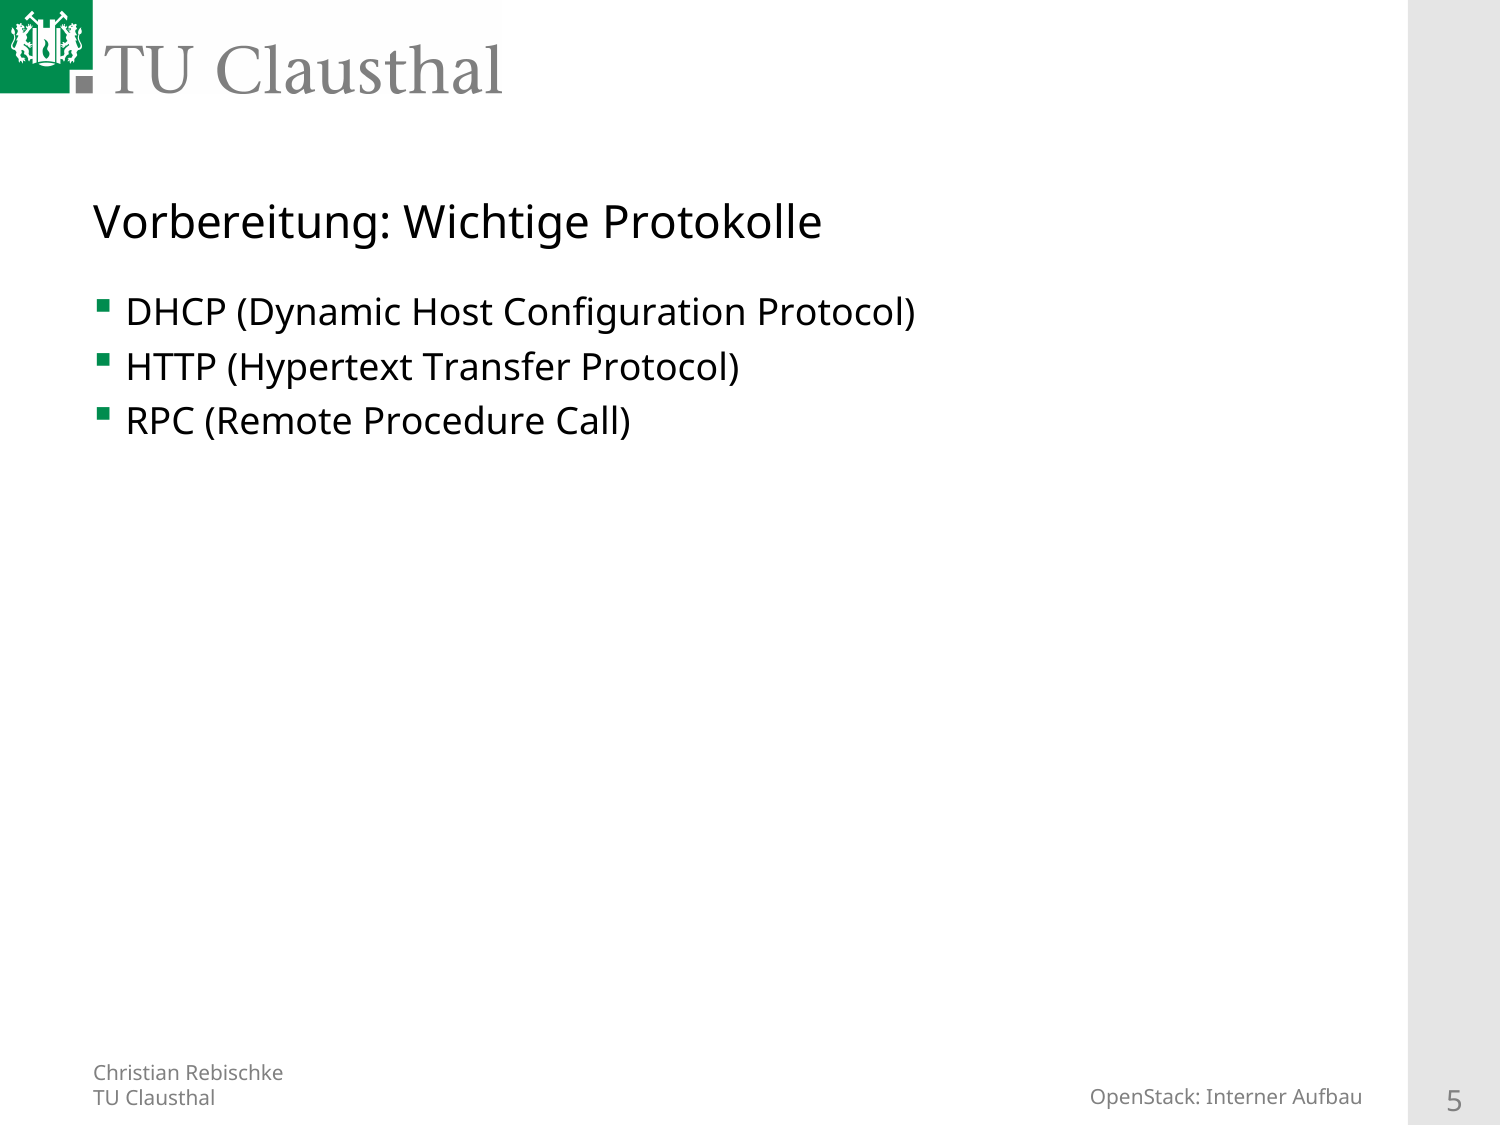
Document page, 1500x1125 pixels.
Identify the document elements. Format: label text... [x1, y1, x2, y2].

picture [0, 0, 502, 94]
title Vorbereitung: Wichtige Protokolle [79, 184, 1375, 279]
list DHCP (Dynamic Host Configuration Protocol) HTTP (Hypertext Transfer Protocol) RPC (Remote Procedure Call) [78, 280, 1379, 949]
